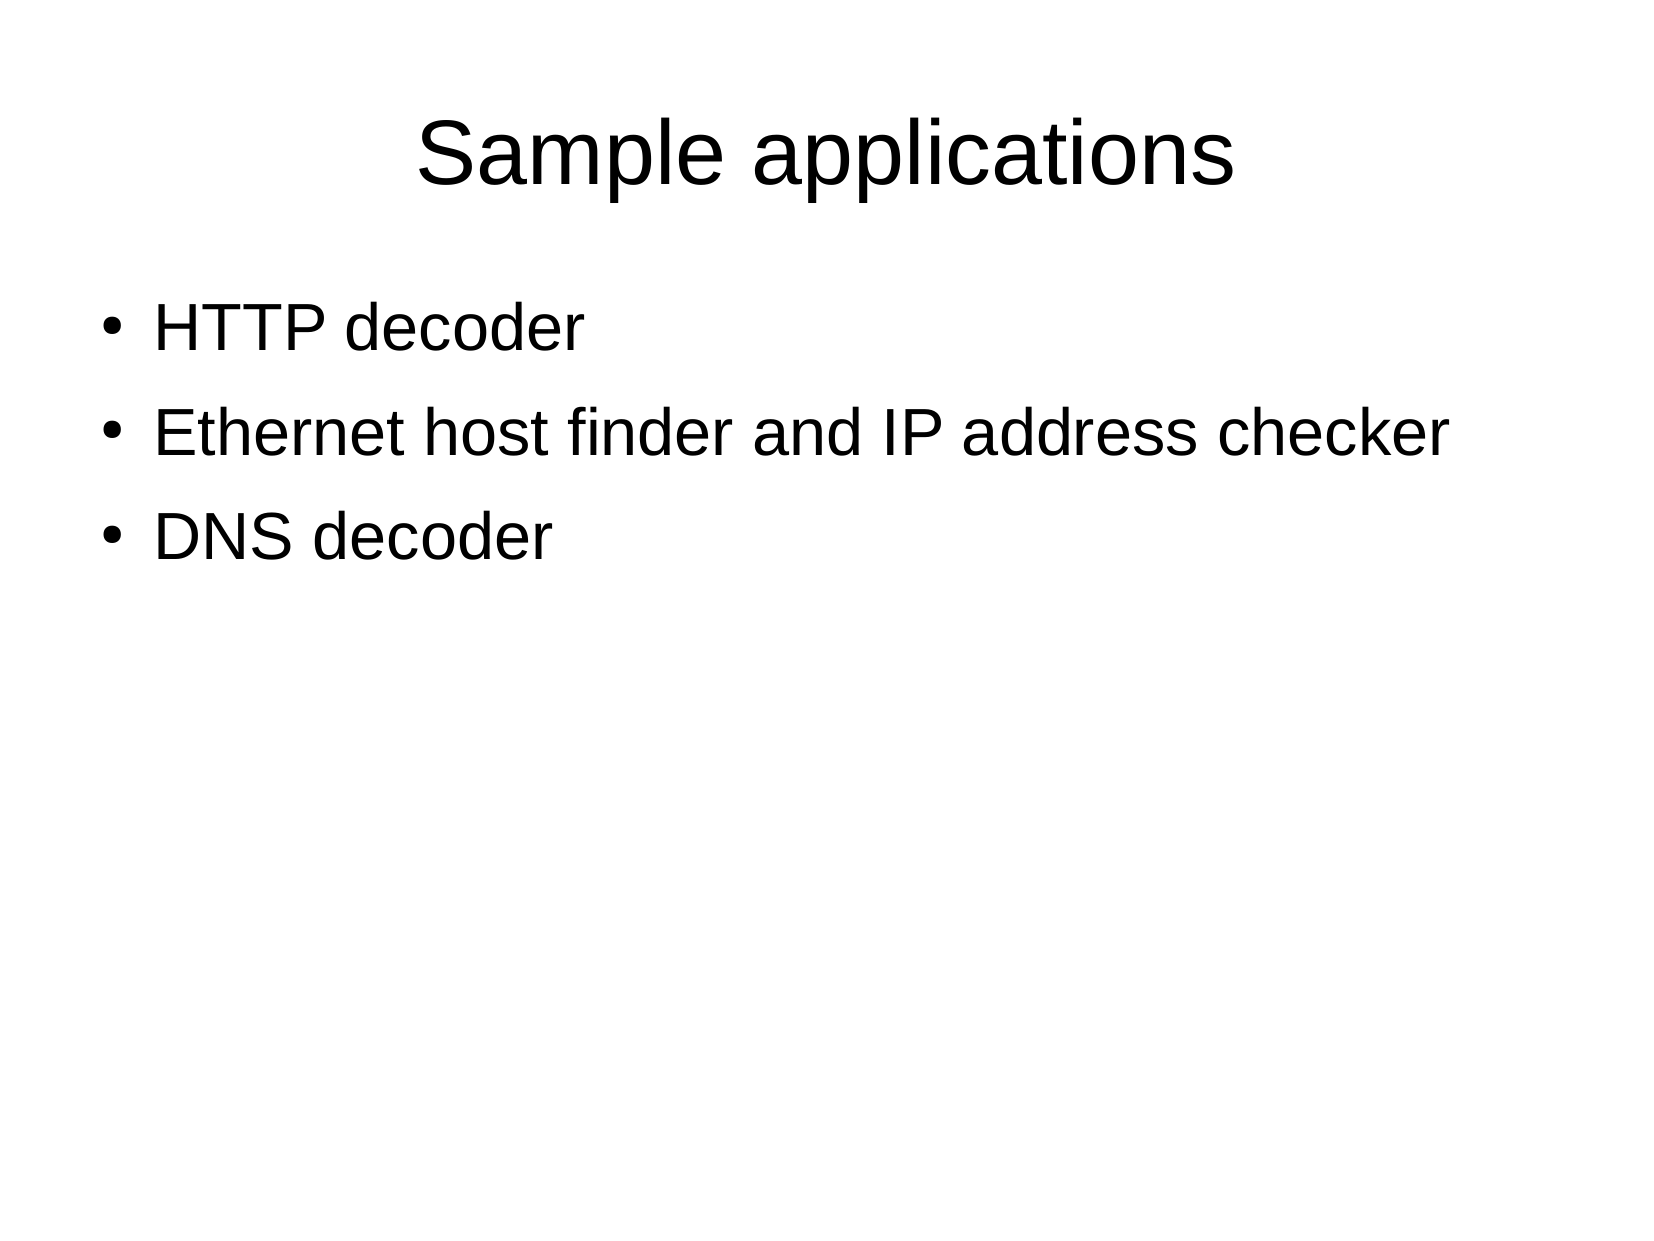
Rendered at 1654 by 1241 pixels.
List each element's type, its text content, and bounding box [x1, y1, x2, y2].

list HTTP decoder Ethernet host finder and IP address checker DNS decoder [82, 290, 1571, 1109]
title Sample applications [82, 49, 1571, 257]
